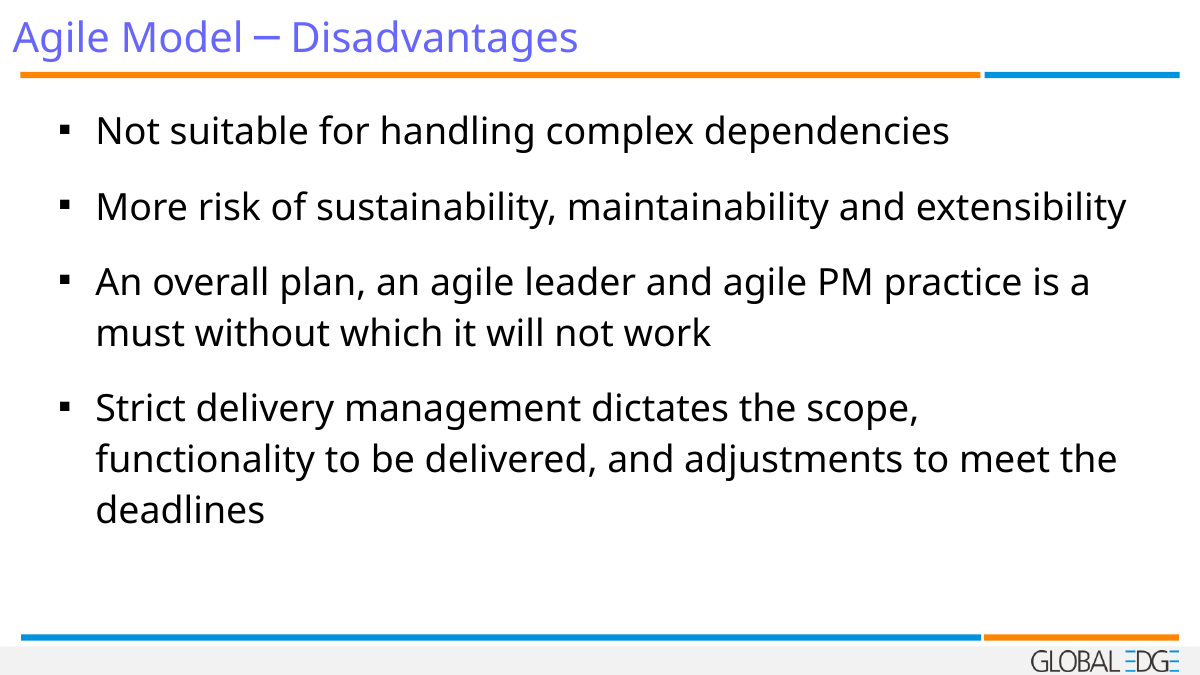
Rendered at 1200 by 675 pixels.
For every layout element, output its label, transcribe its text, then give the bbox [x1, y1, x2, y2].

picture [1031, 650, 1179, 672]
subtitle Not suitable for handling complex dependencies More risk of sustainability, maintainability and extensibility An overall plan, an agile leader and agile PM practice is a must without which it will not work Strict delivery management dictates the scope, functionality to be delivered, and adjustments to meet the deadlines [60, 104, 1141, 530]
title Agile Model ─ Disadvantages [12, 9, 1088, 63]
